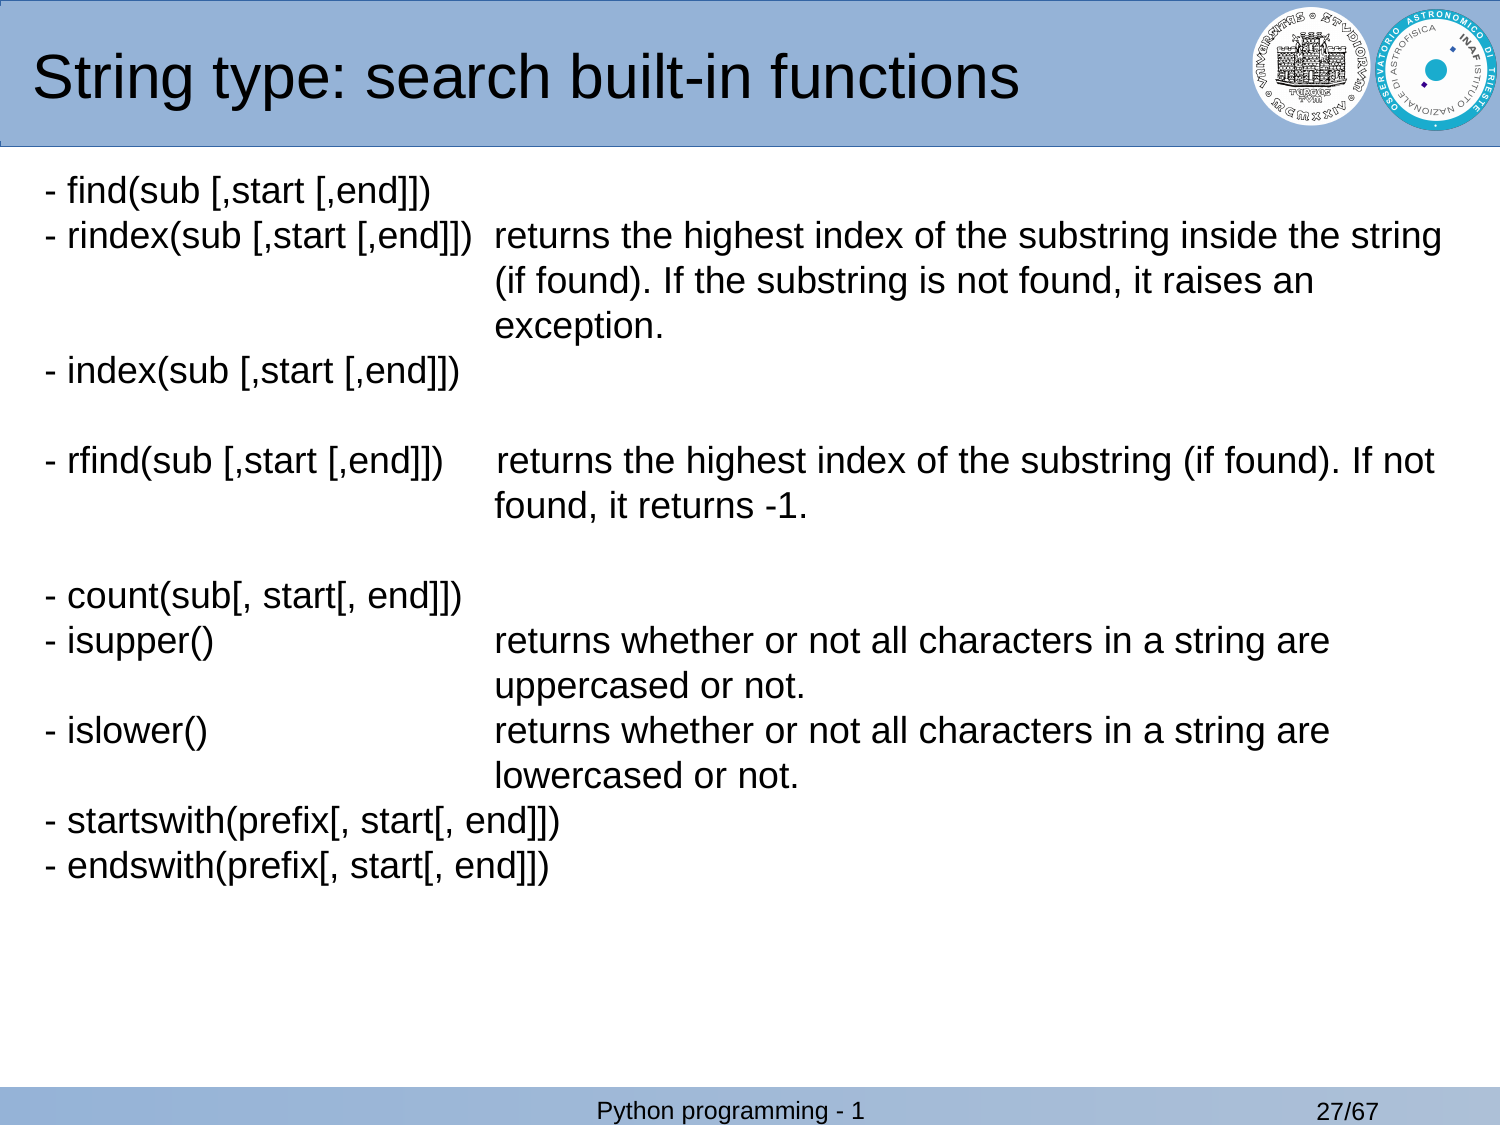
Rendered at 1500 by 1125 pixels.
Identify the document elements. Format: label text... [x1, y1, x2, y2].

text_box String type: search built-in functions [0, 5, 1253, 141]
list - find(sub [,start [,end]]) - rindex(sub [,start [,end]]) returns the highest index of the substring inside the string (if found). If the substring is not found, it raises an exception. - index(sub [,start [,end]]) - rfind(sub [,start [,end]]) returns the highest index of the substring (if found). If not found, it returns -1. - count(sub[, start[, end]]) - isupper() returns whether or not all characters in a string are uppercased or not. - islower() returns whether or not all characters in a string are lowercased or not. - startswith(prefix[, start[, end]]) - endswith(prefix[, start[, end]]) [29, 158, 1500, 1071]
picture [1253, 0, 1500, 156]
